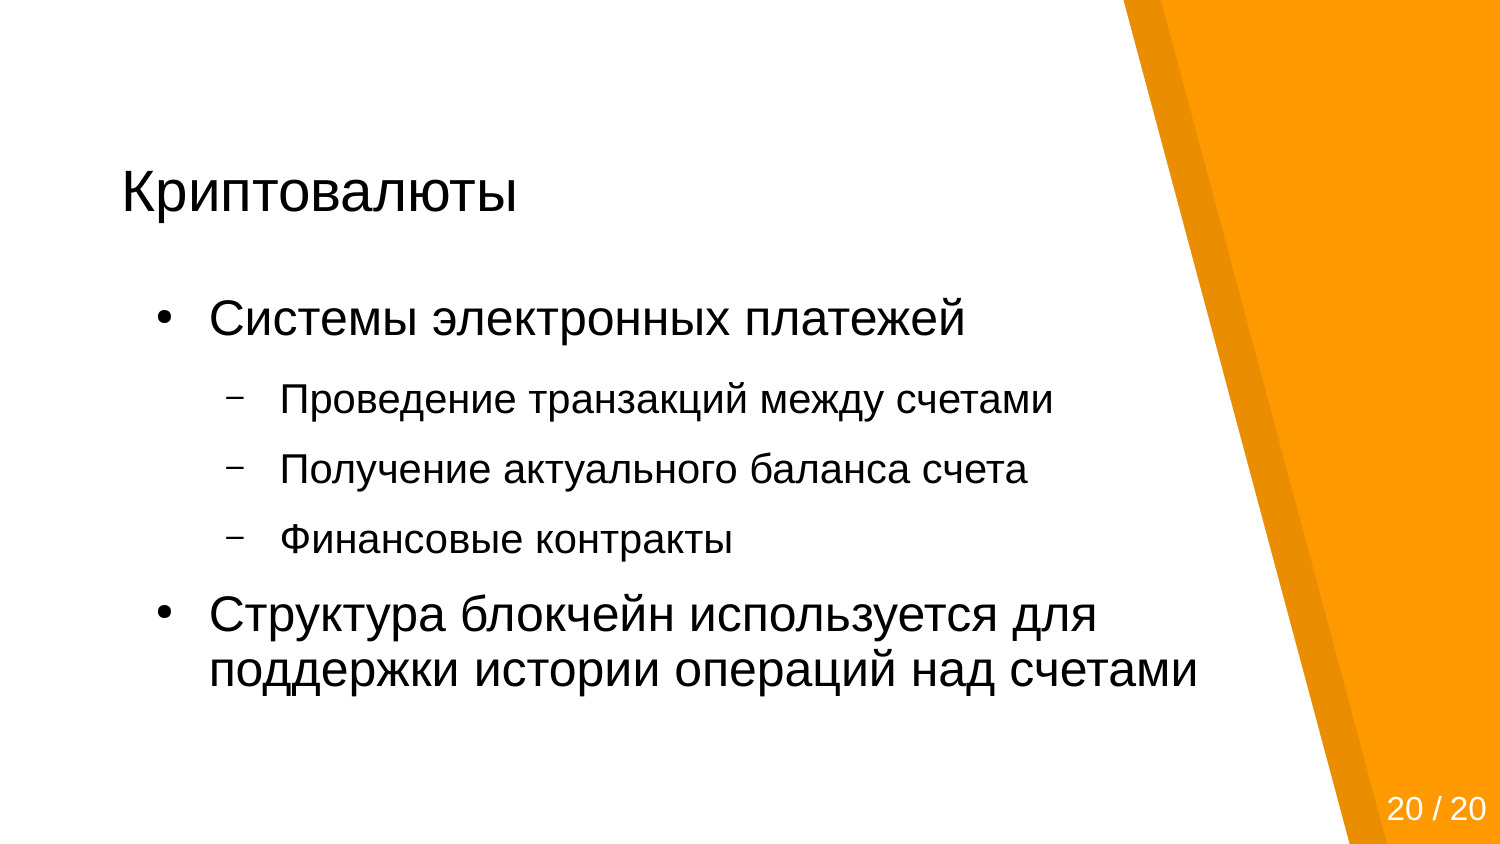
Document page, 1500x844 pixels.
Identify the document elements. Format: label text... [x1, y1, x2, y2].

list Системы электронных платежей Проведение транзакций между счетами Получение актуального баланса счета Финансовые контракты Структура блокчейн используется для поддержки истории операций над счетами [137, 290, 1241, 820]
title Криптовалюты [121, 125, 1134, 256]
